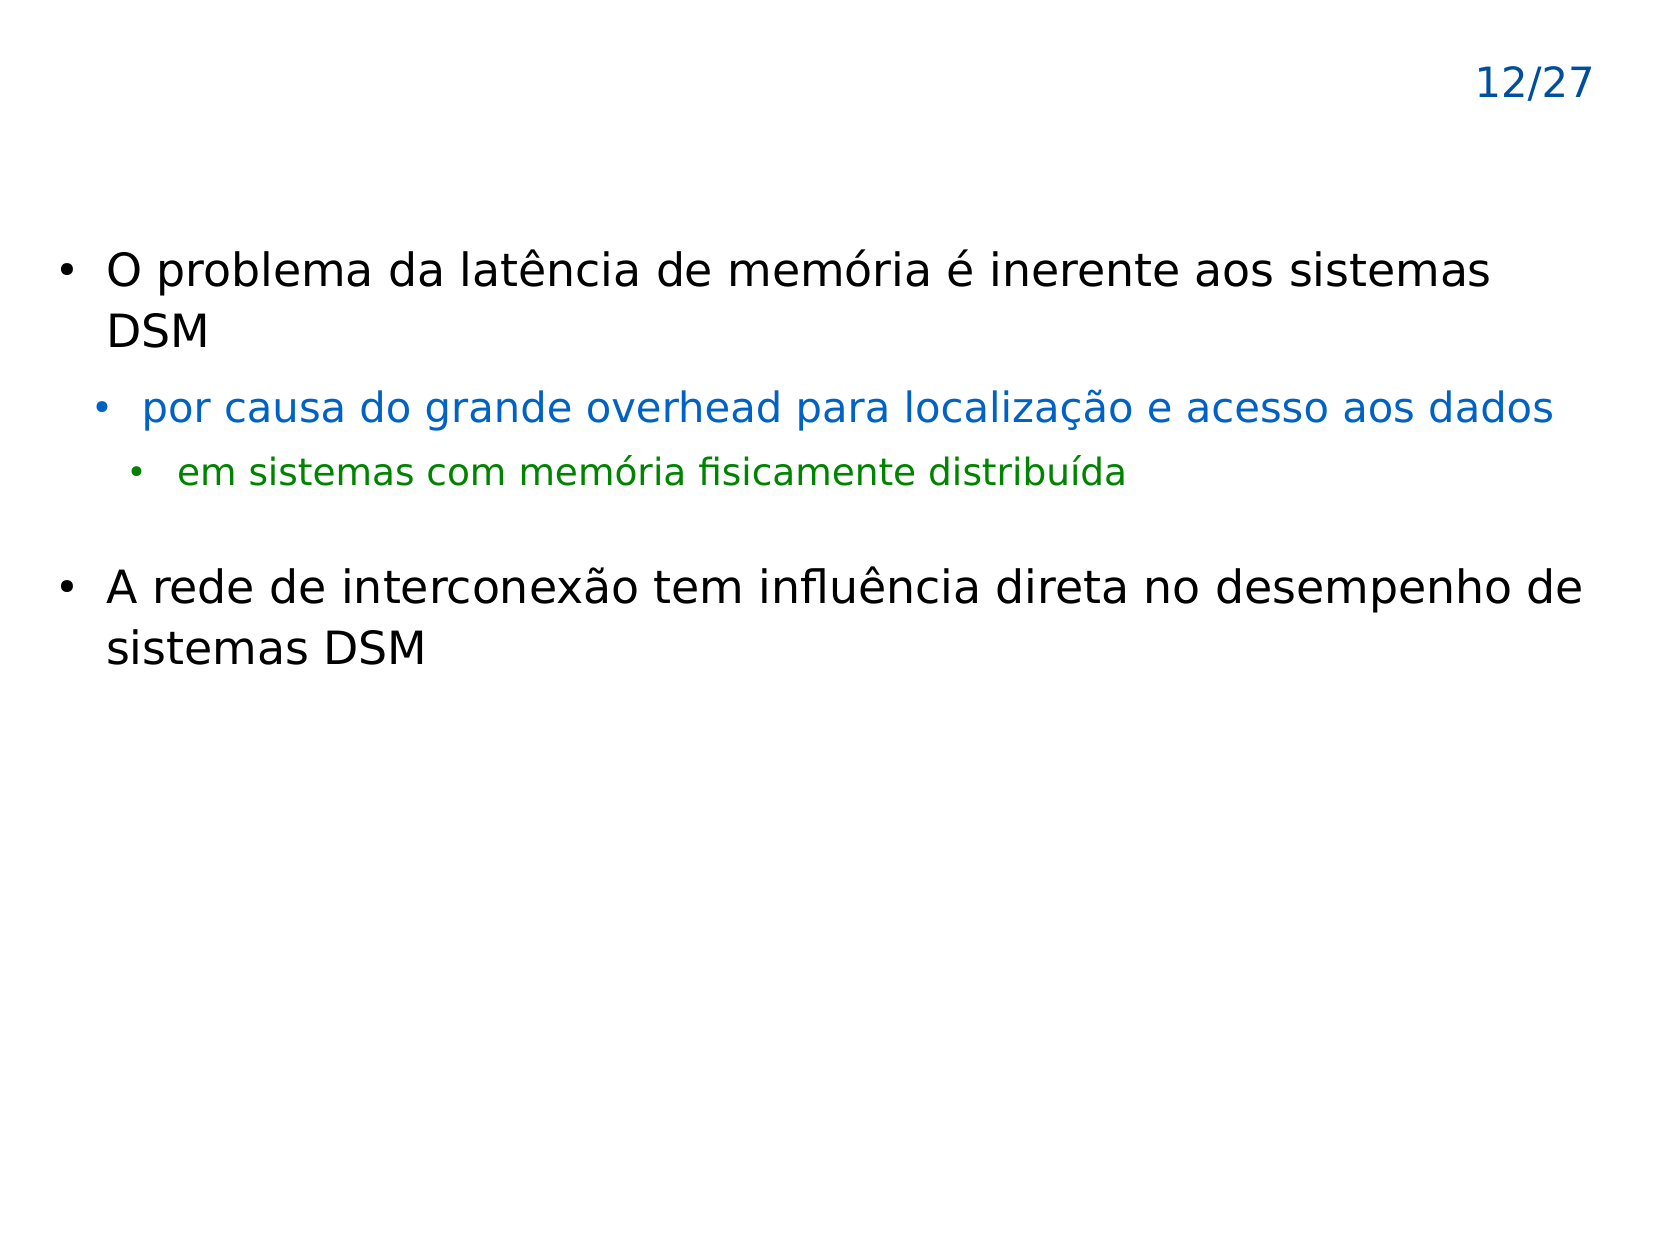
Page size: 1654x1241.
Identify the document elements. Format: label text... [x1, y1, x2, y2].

list O problema da latência de memória é inerente aos sistemas DSM por causa do grande overhead para localização e acesso aos dados em sistemas com memória fisicamente distribuída A rede de interconexão tem influência direta no desempenho de sistemas DSM [59, 236, 1595, 1211]
